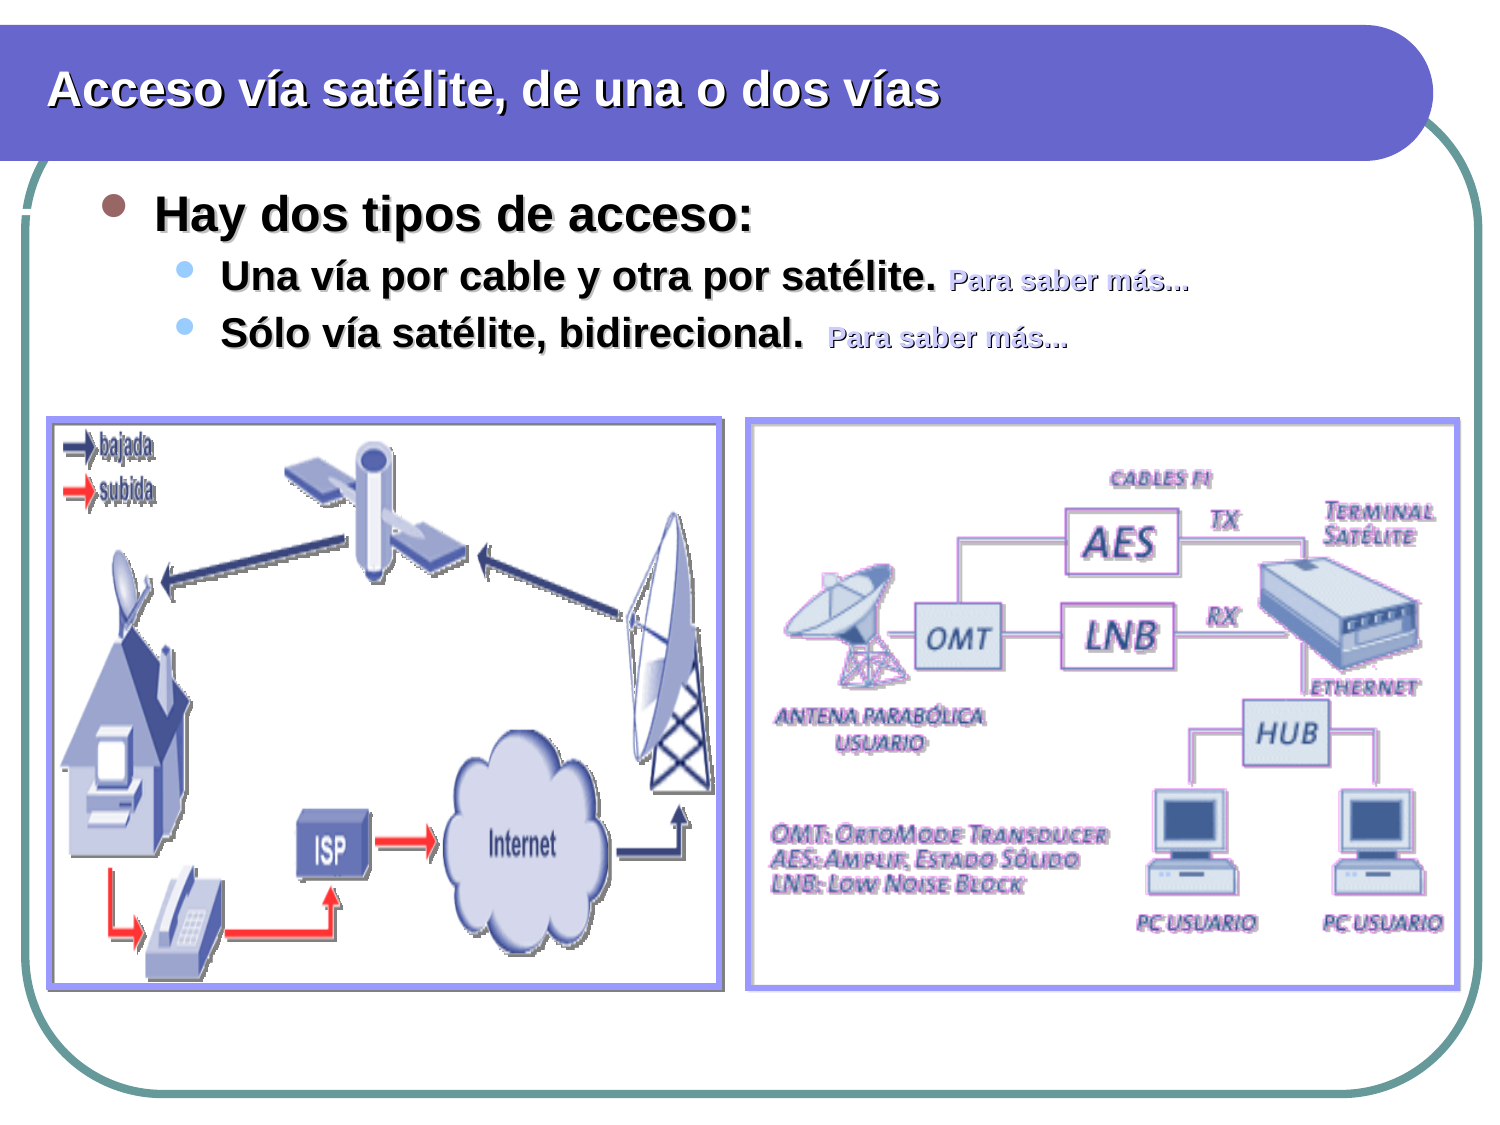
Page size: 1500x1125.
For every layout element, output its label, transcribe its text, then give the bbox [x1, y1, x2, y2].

list Hay dos tipos de acceso: Una vía por cable y otra por satélite. Para saber más... Sólo vía satélite, bidirecional. Para saber más... [84, 173, 1385, 378]
picture [751, 423, 1454, 985]
title Acceso vía satélite, de una o dos vías [31, 10, 1347, 161]
picture [51, 422, 716, 984]
